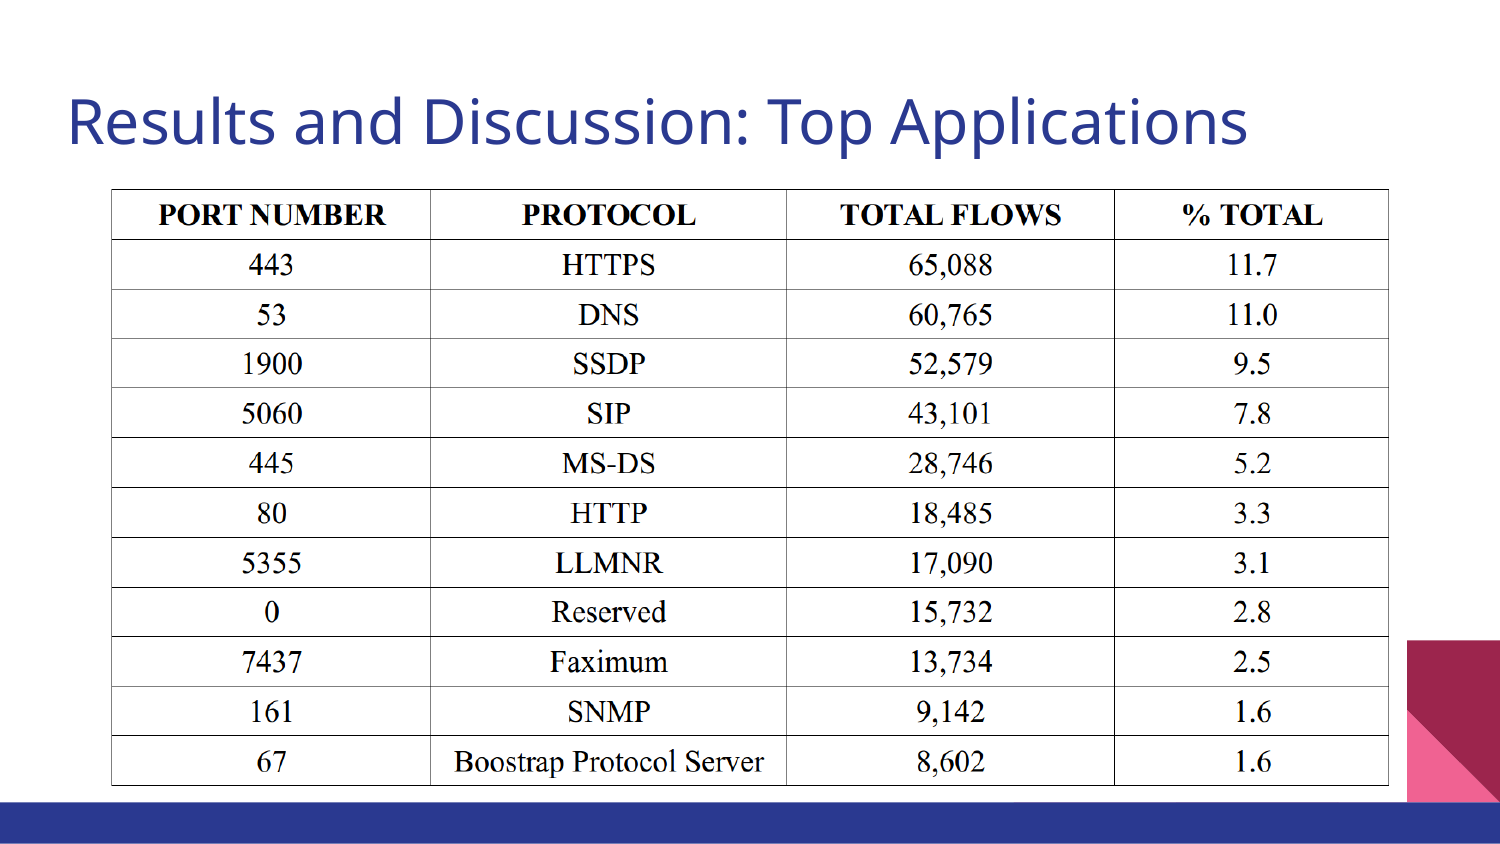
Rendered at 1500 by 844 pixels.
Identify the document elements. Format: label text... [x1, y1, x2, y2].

title Results and Discussion: Top Applications [51, 67, 1449, 167]
picture [93, 174, 1407, 802]
